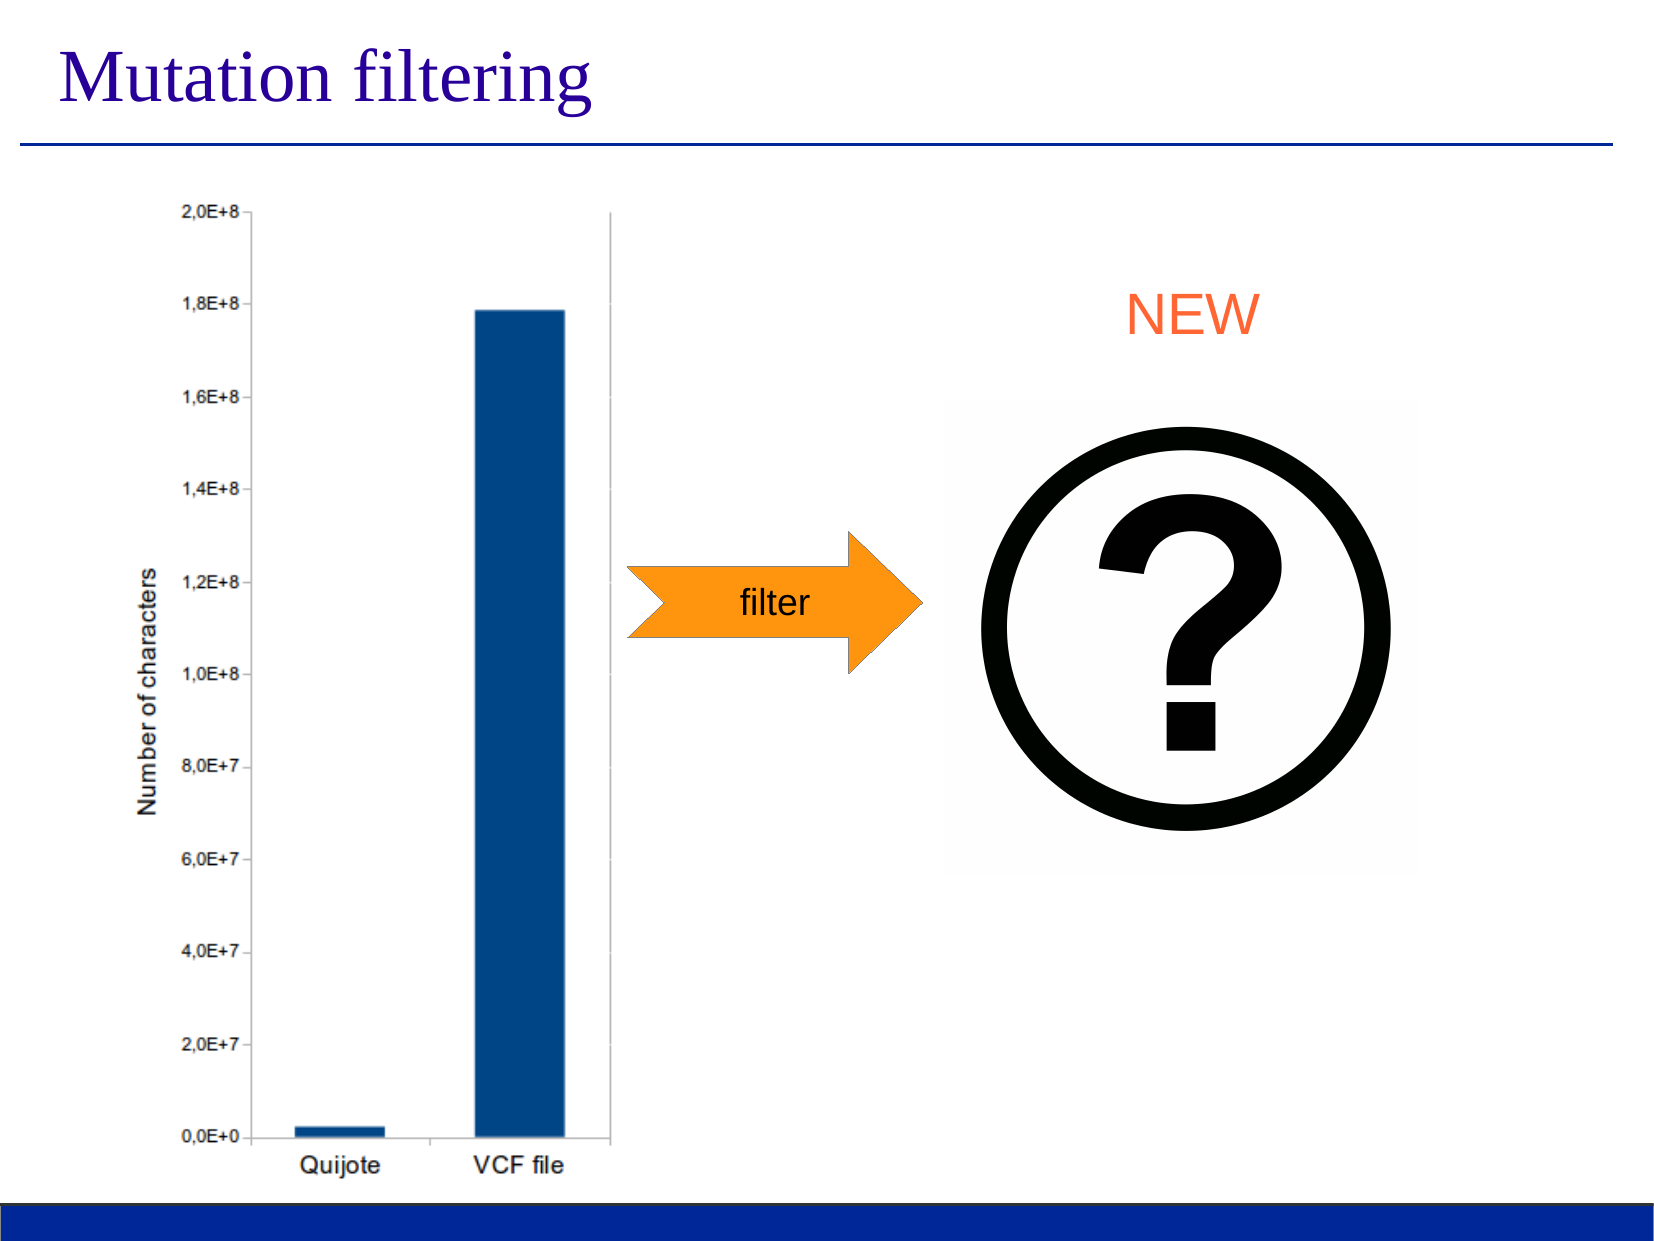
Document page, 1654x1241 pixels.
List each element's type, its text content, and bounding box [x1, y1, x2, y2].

text_box filter [627, 531, 923, 674]
picture [944, 401, 1418, 875]
text_box NEW [1110, 274, 1276, 355]
picture [118, 169, 623, 1182]
text_box Mutation filtering [59, 34, 1465, 119]
